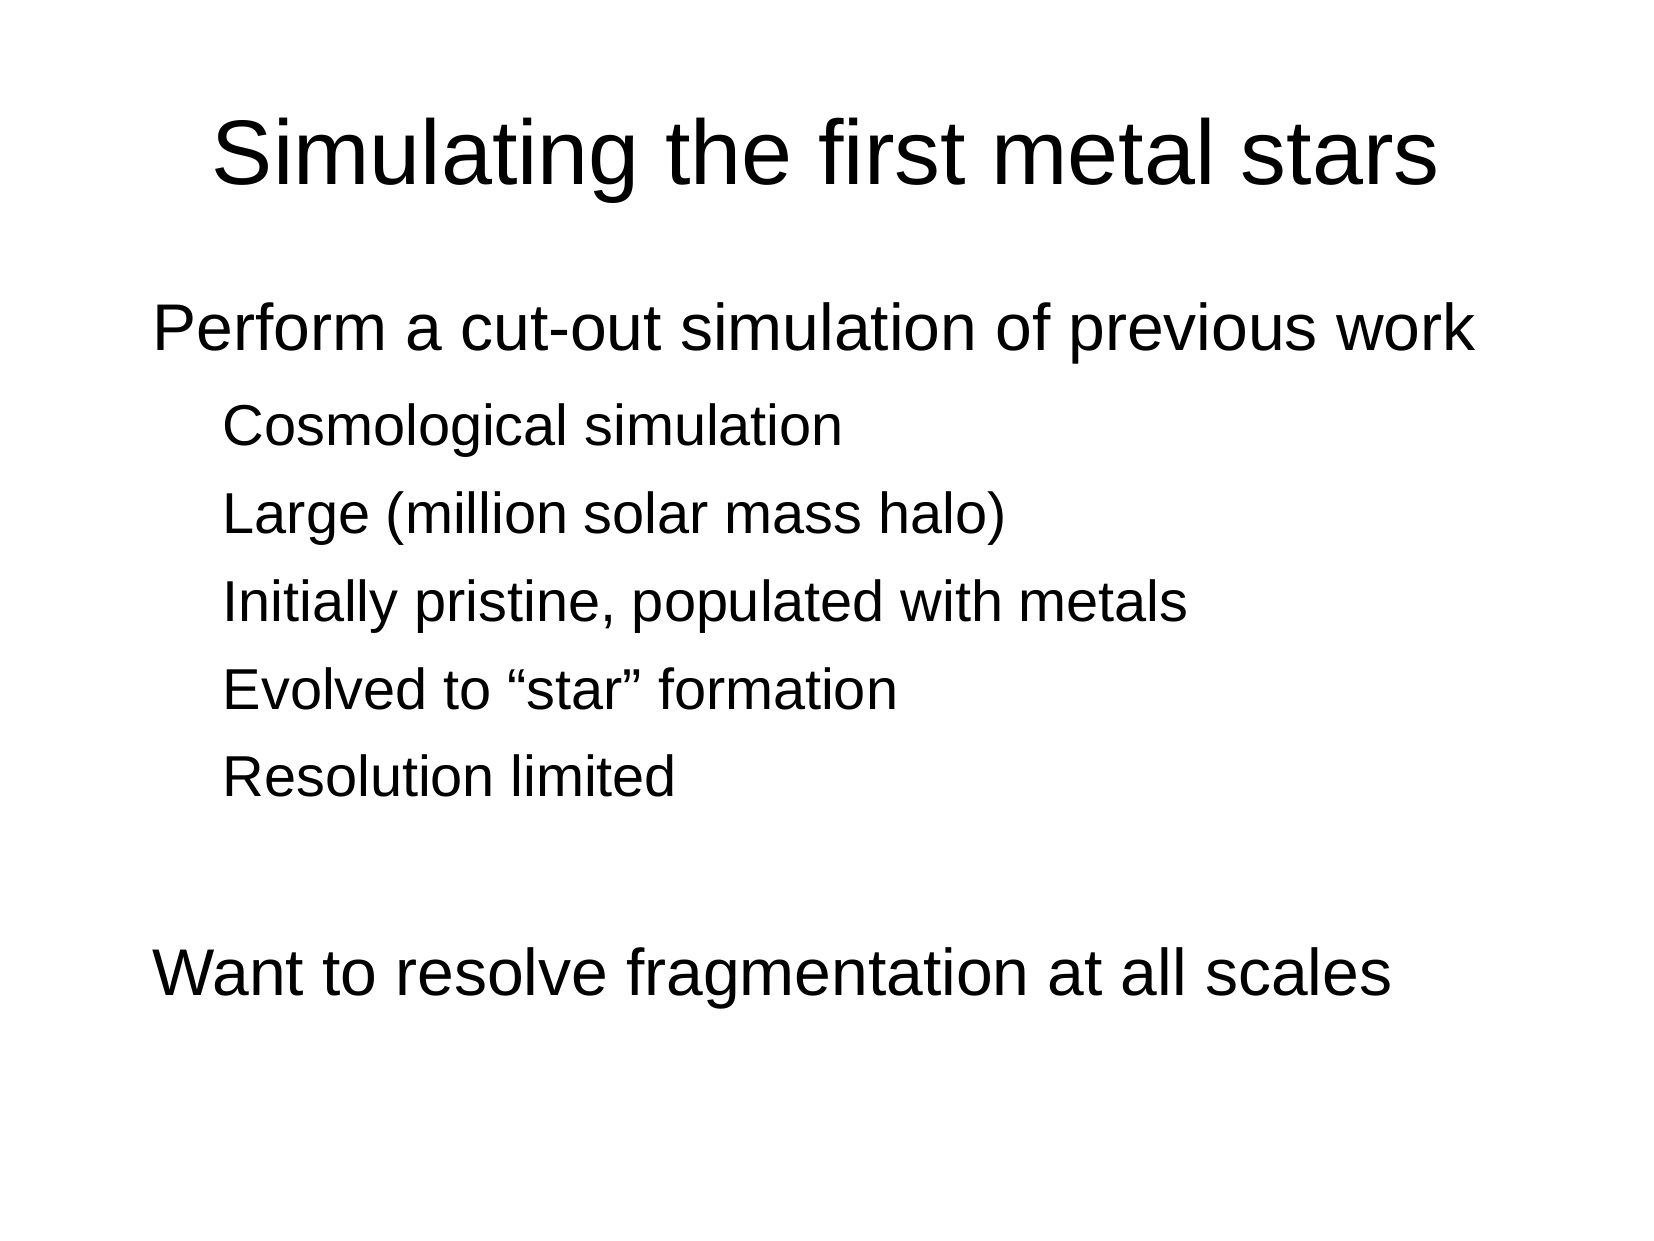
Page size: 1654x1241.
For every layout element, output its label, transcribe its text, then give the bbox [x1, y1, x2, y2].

title Simulating the first metal stars [82, 49, 1571, 257]
list Perform a cut-out simulation of previous work Cosmological simulation Large (million solar mass halo) Initially pristine, populated with metals Evolved to “star” formation Resolution limited Want to resolve fragmentation at all scales [82, 290, 1571, 1010]
